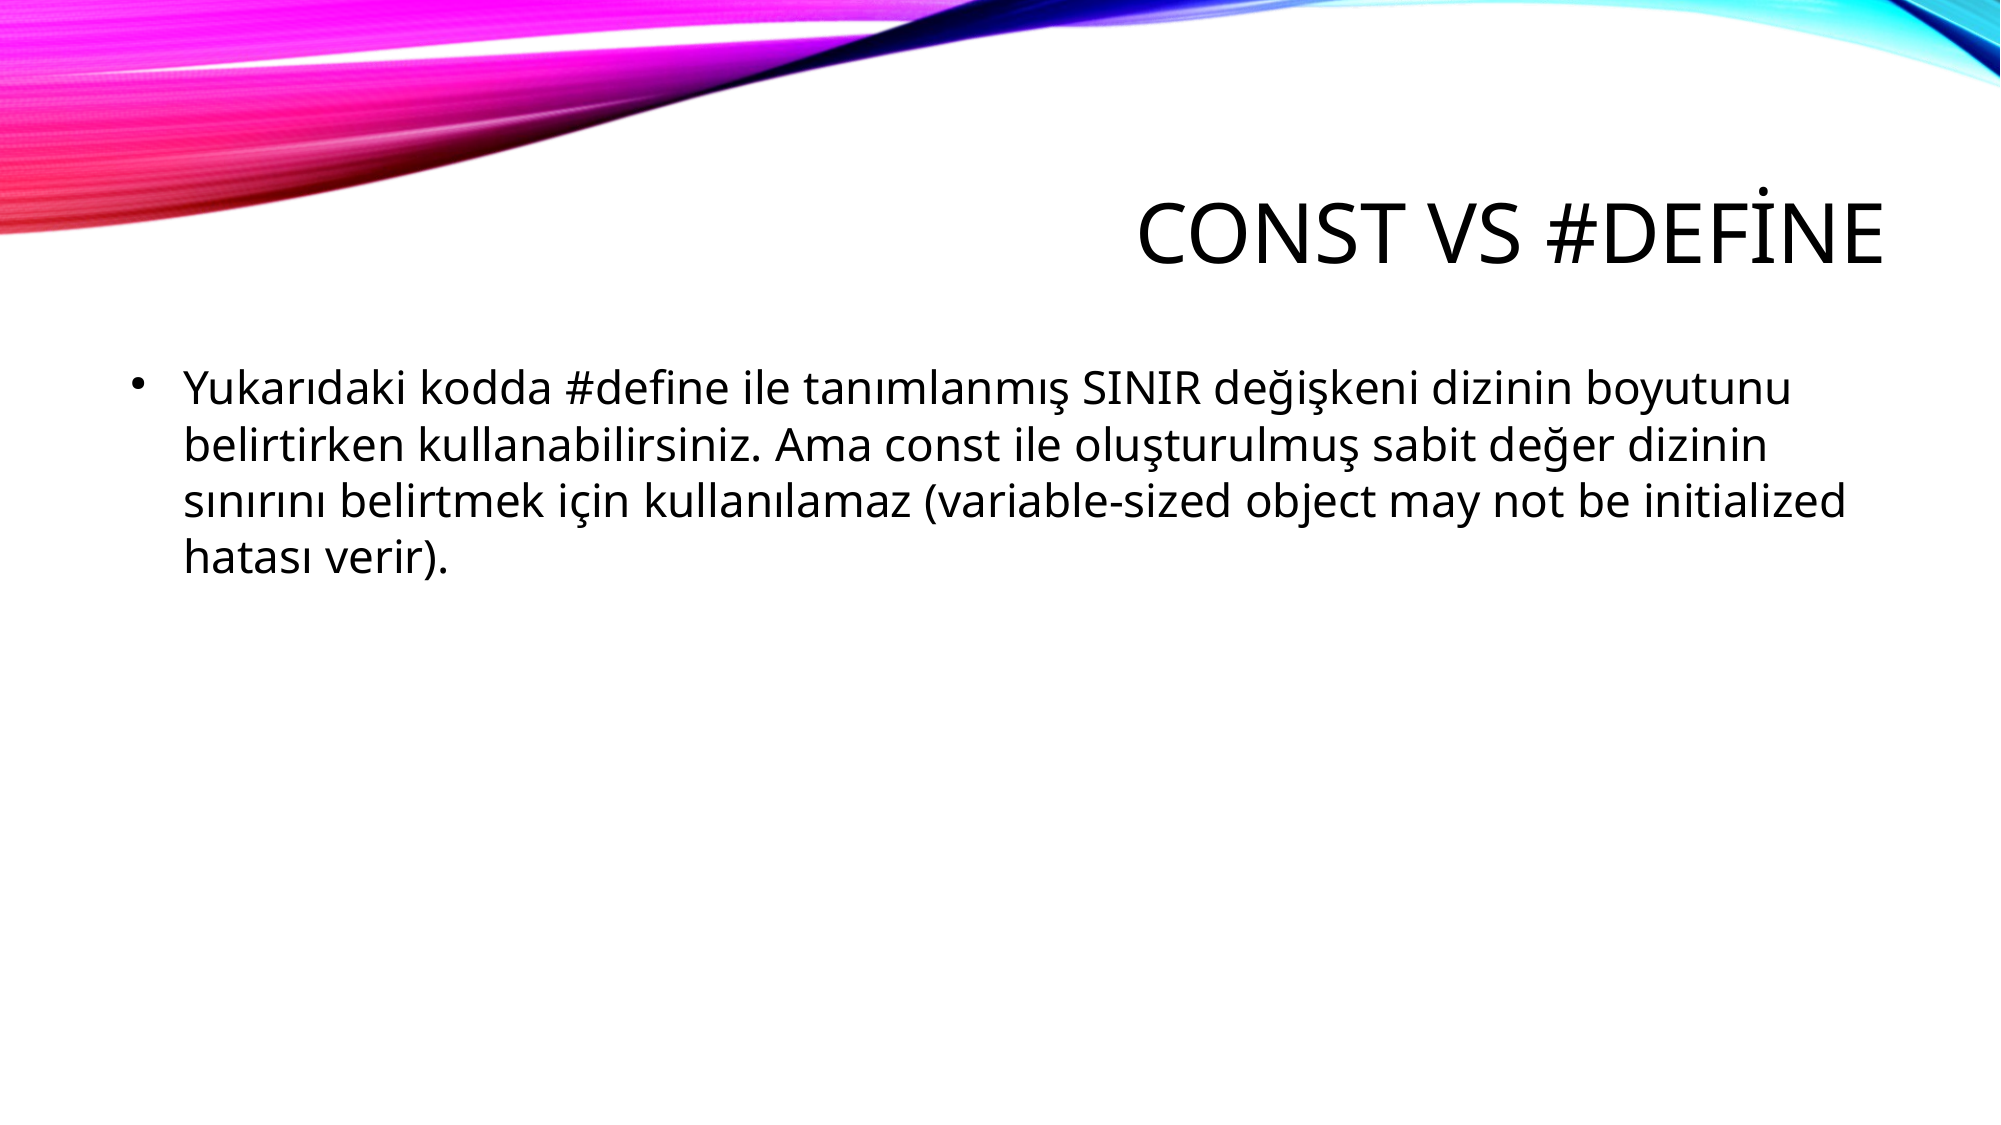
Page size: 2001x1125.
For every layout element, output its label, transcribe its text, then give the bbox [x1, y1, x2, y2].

picture [0, 0, 2000, 237]
title CONST VS #DEFİNE [474, 125, 1888, 338]
list Yukarıdaki kodda #define ile tanımlanmış SINIR değişkeni dizinin boyutunu belirtirken kullanabilirsiniz. Ama const ile oluşturulmuş sabit değer dizinin sınırını belirtmek için kullanılamaz (variable-sized object may not be initialized hatası verir). [112, 360, 1888, 1021]
